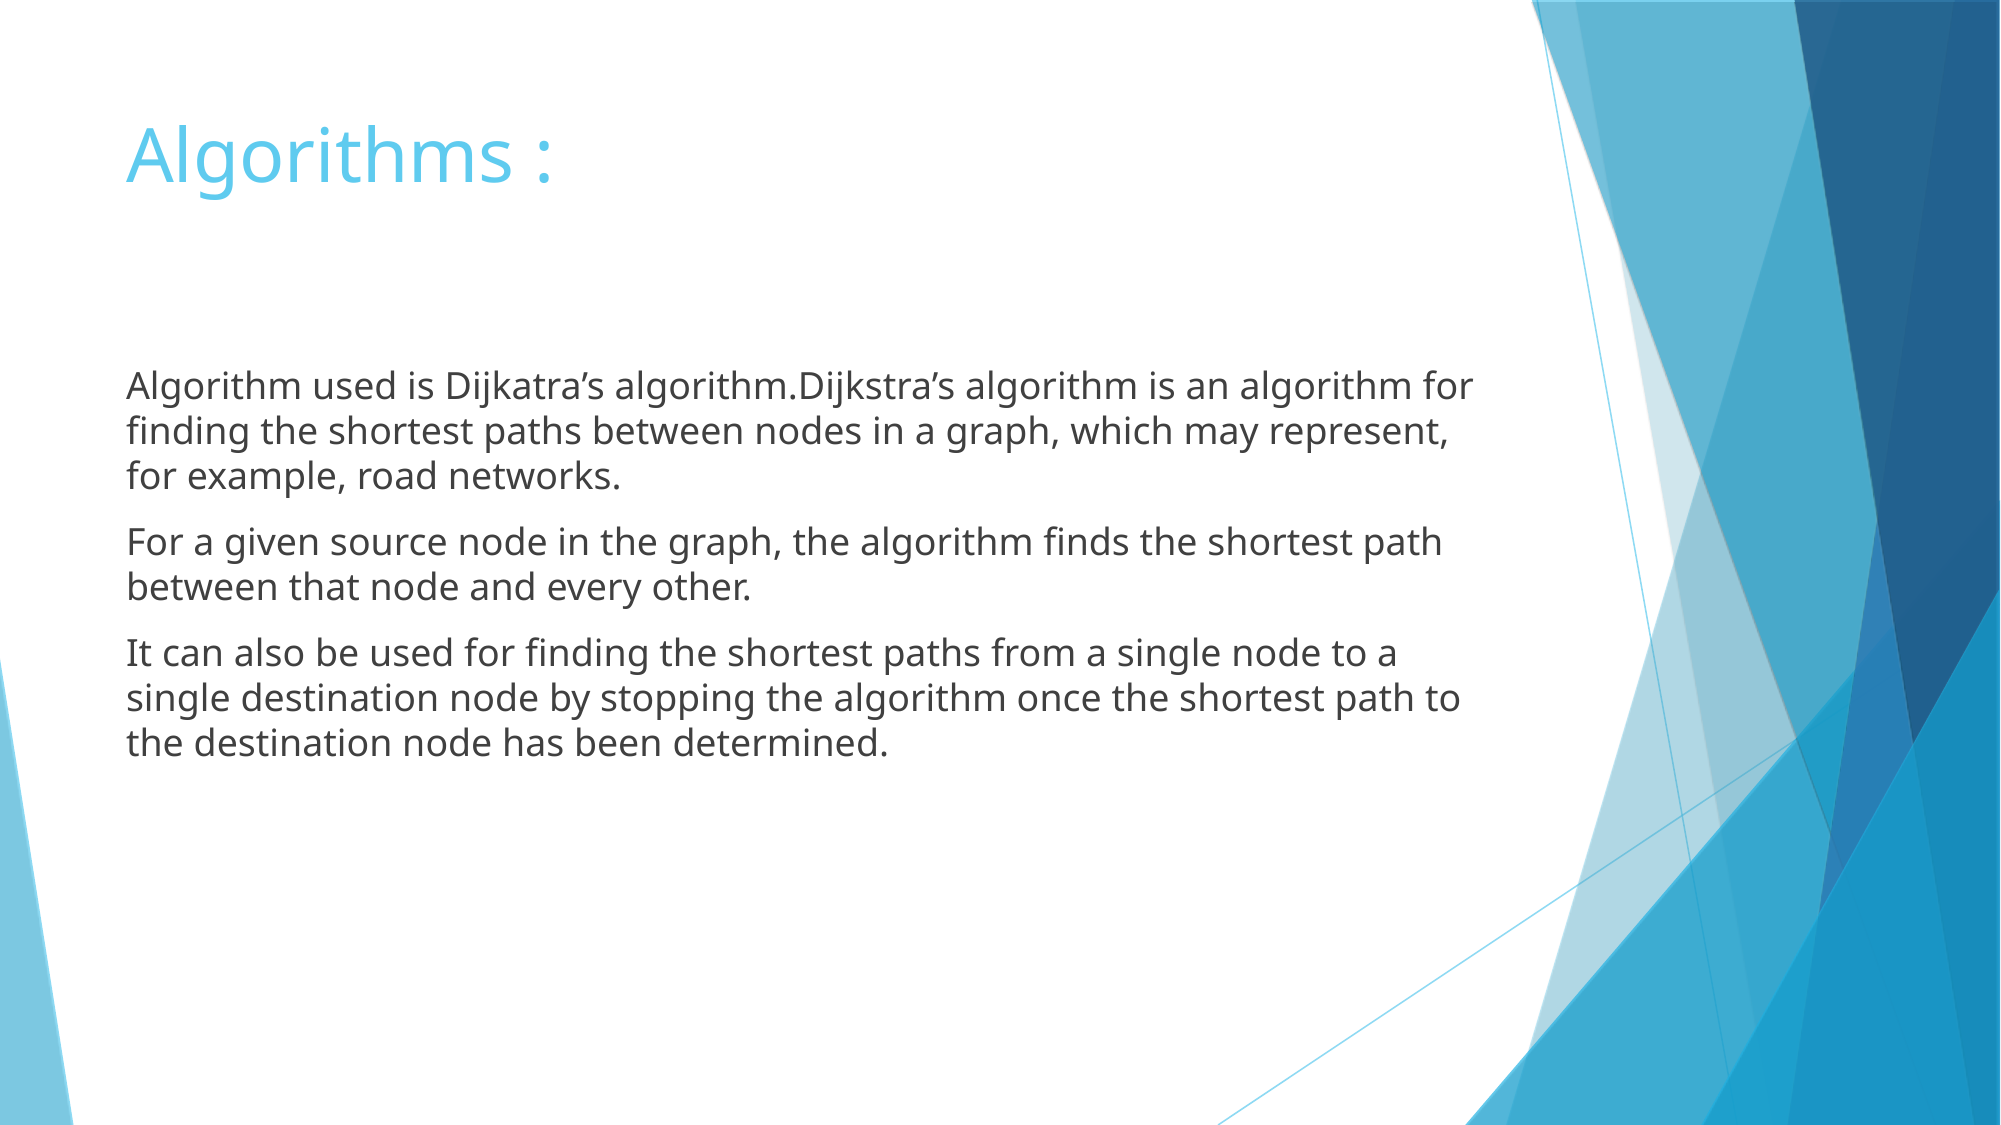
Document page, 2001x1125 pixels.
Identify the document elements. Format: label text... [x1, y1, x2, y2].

title Algorithms : [111, 99, 1522, 317]
list Algorithm used is Dijkatra’s algorithm.Dijkstra’s algorithm is an algorithm for ﬁnding the shortest paths between nodes in a graph, which may represent, for example, road networks. For a given source node in the graph, the algorithm ﬁnds the shortest path between that node and every other. It can also be used for ﬁnding the shortest paths from a single node to a single destination node by stopping the algorithm once the shortest path to the destination node has been determined. [111, 354, 1522, 992]
